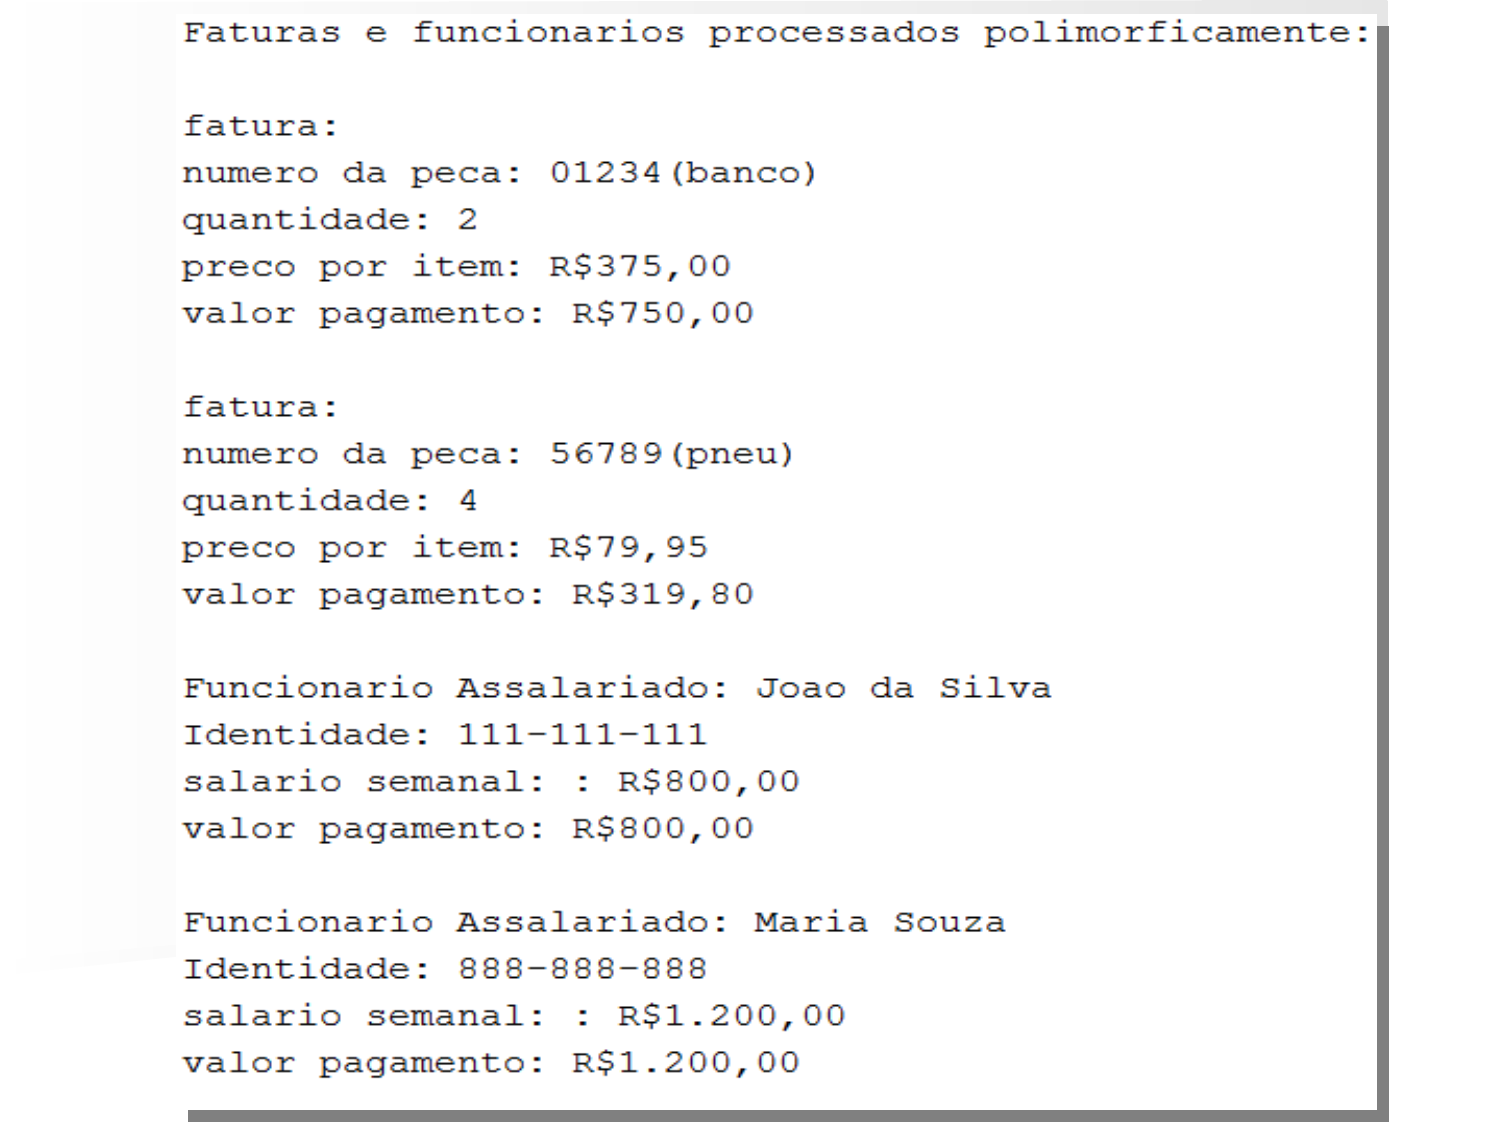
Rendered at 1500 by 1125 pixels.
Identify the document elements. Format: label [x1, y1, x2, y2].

picture [176, 14, 1377, 1111]
